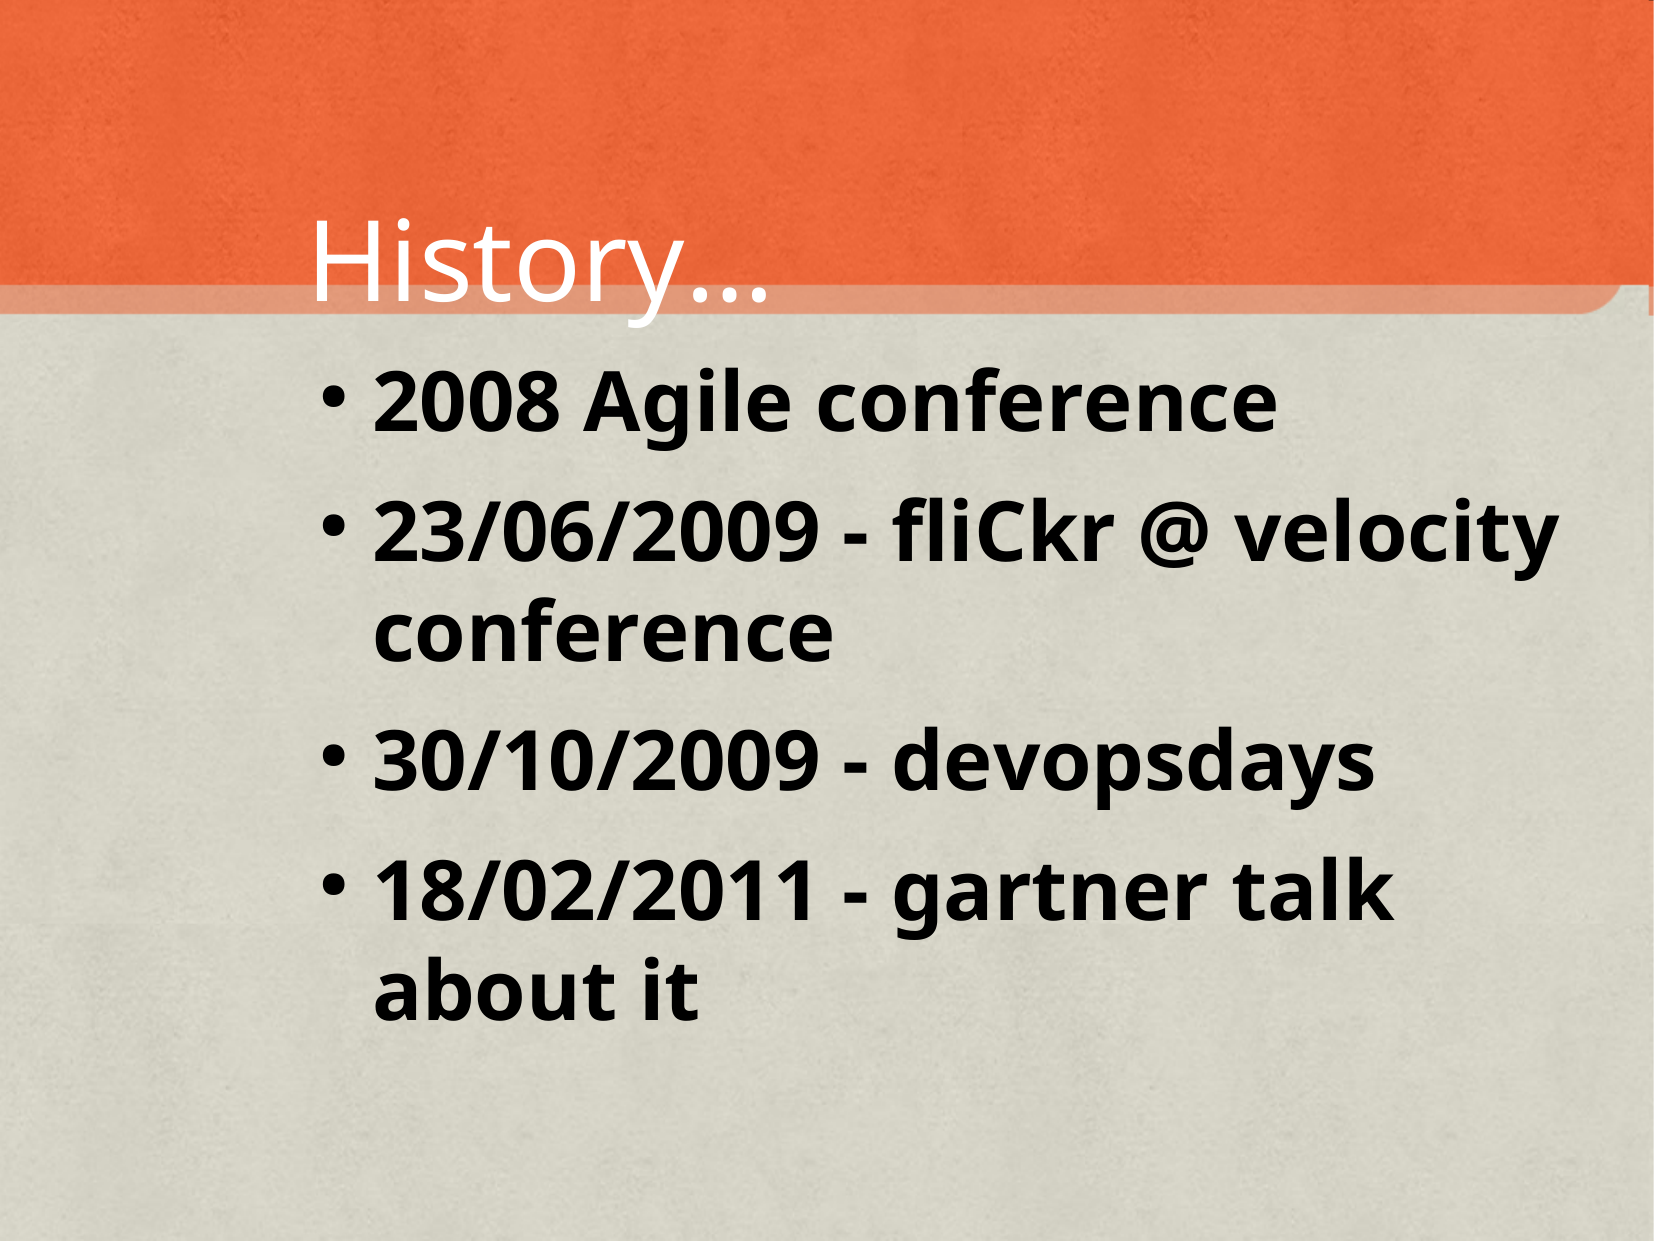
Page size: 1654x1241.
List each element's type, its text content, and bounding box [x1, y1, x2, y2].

picture [0, 0, 1654, 1241]
title History… [306, 189, 1654, 317]
list 2008 Agile conference 23/06/2009 - fliCkr @ velocity conference 30/10/2009 - devopsdays 18/02/2011 - gartner talk about it [301, 348, 1588, 1068]
